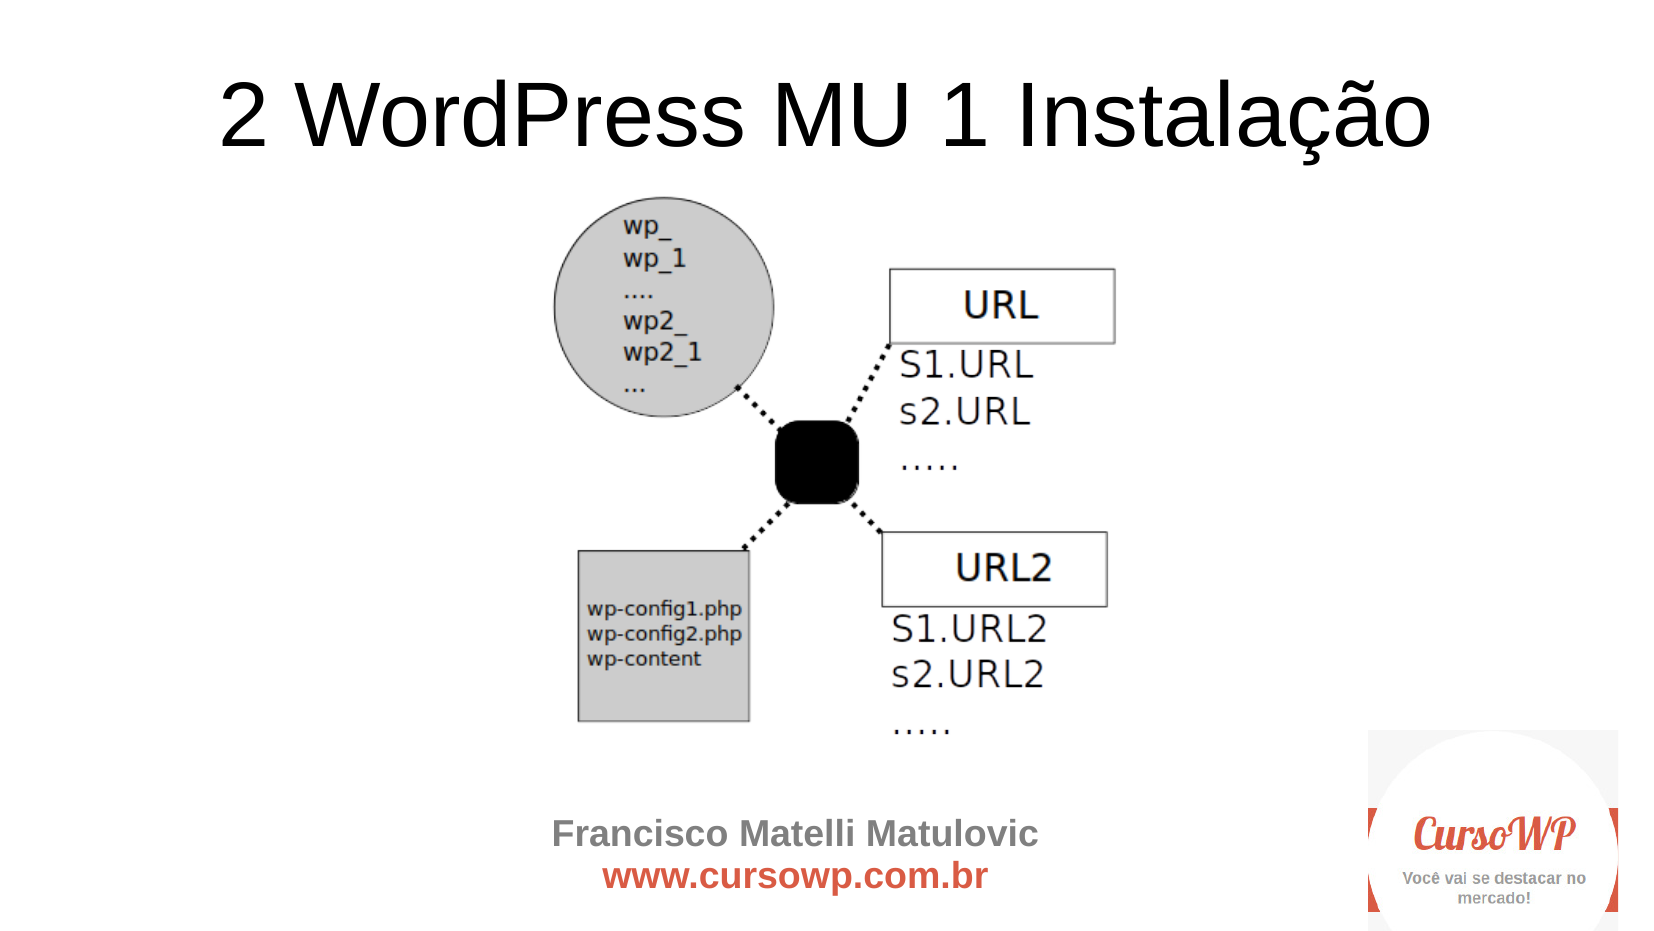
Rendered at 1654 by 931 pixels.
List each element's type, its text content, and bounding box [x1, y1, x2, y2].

title 2 WordPress MU 1 Instalação [82, 37, 1571, 193]
picture [1368, 730, 1619, 931]
picture [515, 153, 1143, 780]
